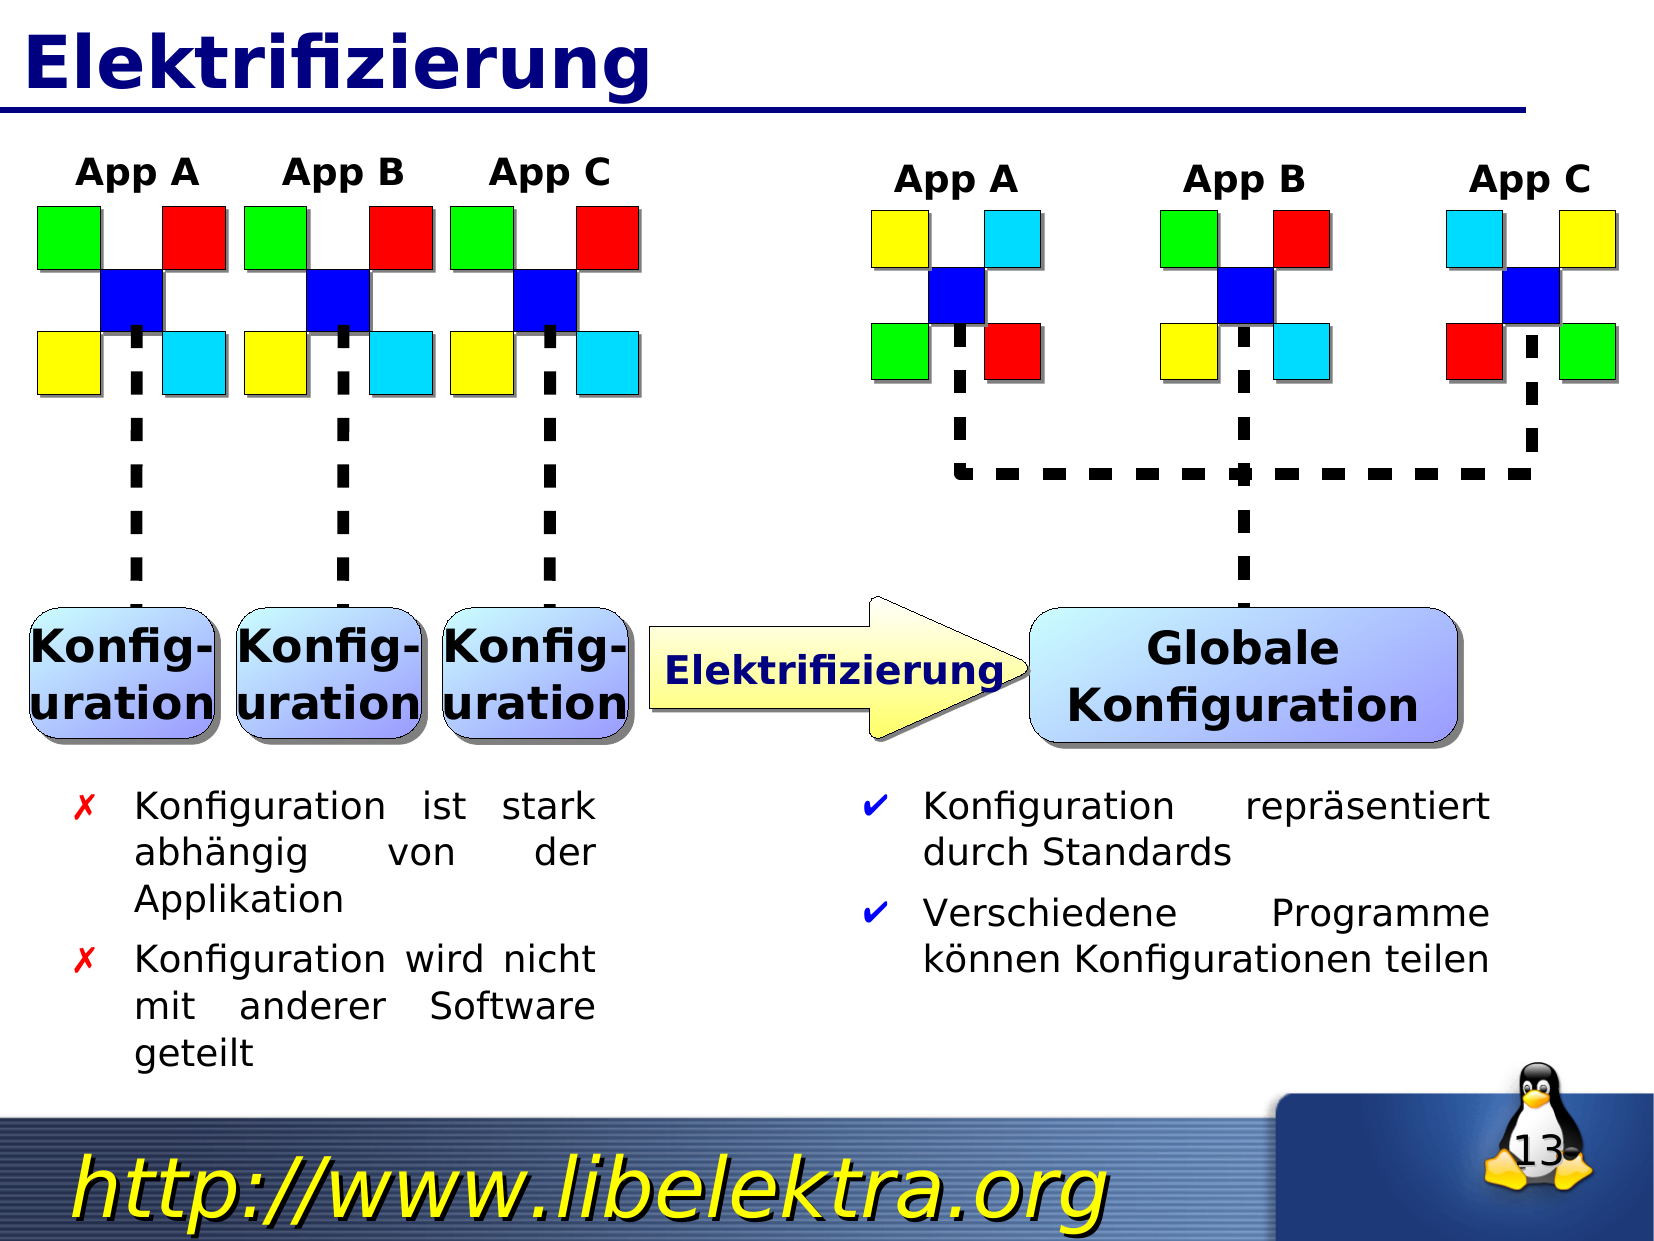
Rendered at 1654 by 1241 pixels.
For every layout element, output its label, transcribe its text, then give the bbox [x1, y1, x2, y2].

text_box [871, 210, 1041, 380]
text_box Konfig- uration [236, 607, 422, 739]
text_box [450, 206, 639, 395]
list Konfiguration ist stark abhängig von der Applikation Konfiguration wird nicht mit anderer Software geteilt [60, 773, 648, 1080]
text_box [37, 206, 226, 395]
text_box App A [75, 147, 226, 192]
text_box App A [893, 154, 1019, 199]
text_box Konfig- uration [442, 607, 629, 739]
text_box Globale Konfiguration [1029, 607, 1458, 743]
text_box App B [281, 147, 433, 192]
text_box Elektrifizierung [22, 14, 1611, 111]
picture [0, 1061, 1654, 1241]
text_box App C [1468, 154, 1592, 199]
text_box Konfig- uration [29, 607, 215, 739]
text_box [1160, 210, 1330, 380]
text_box <Nummer> [1312, 1122, 1566, 1178]
text_box [244, 206, 433, 395]
list Konfiguration repräsentiert durch Standards Verschiedene Programme können Konfigurationen teilen [848, 773, 1564, 1094]
text_box [1446, 210, 1616, 380]
text_box [649, 596, 987, 739]
text_box [1008, 653, 1028, 681]
text_box Elektrifizierung [664, 644, 1008, 691]
text_box App C [488, 147, 639, 192]
text_box App B [1182, 154, 1308, 199]
